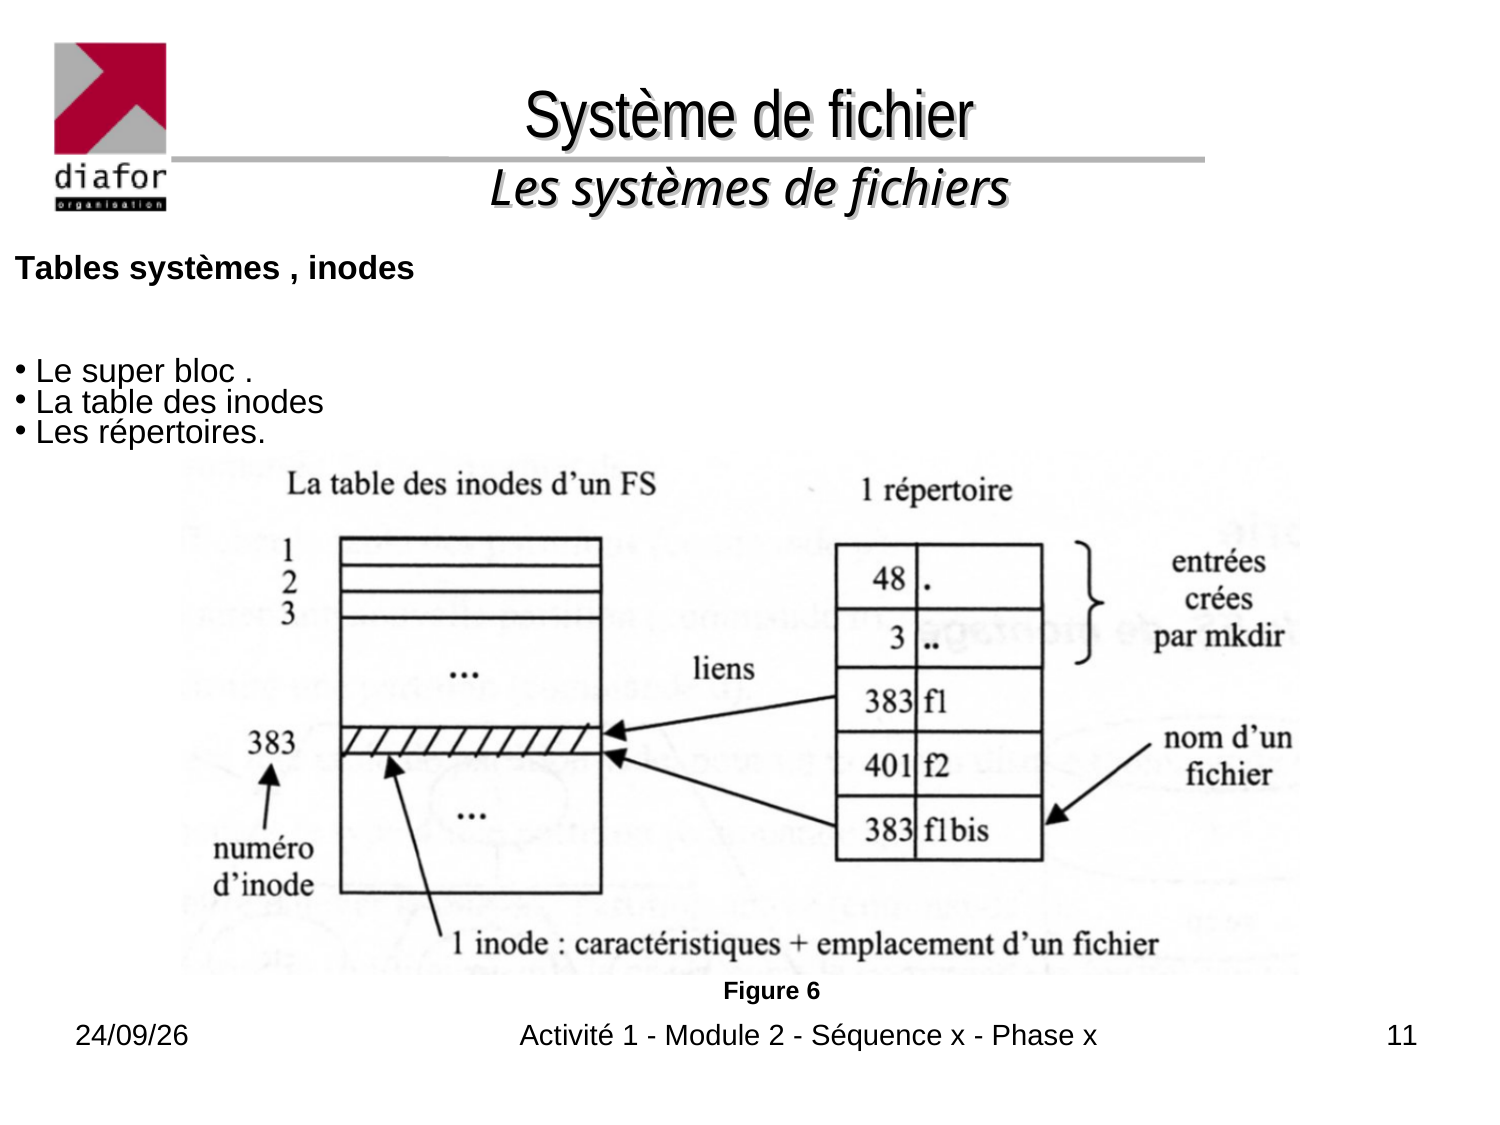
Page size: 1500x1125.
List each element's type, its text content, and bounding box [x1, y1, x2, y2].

text_box Le super bloc . La table des inodes Les répertoires. [0, 311, 1447, 448]
text_box Tables systèmes , inodes [0, 248, 431, 294]
text_box Figure 6 [708, 974, 836, 1012]
picture [53, 42, 168, 213]
picture [181, 450, 1300, 975]
title Système de fichier Les systèmes de fichiers [75, 45, 1426, 250]
